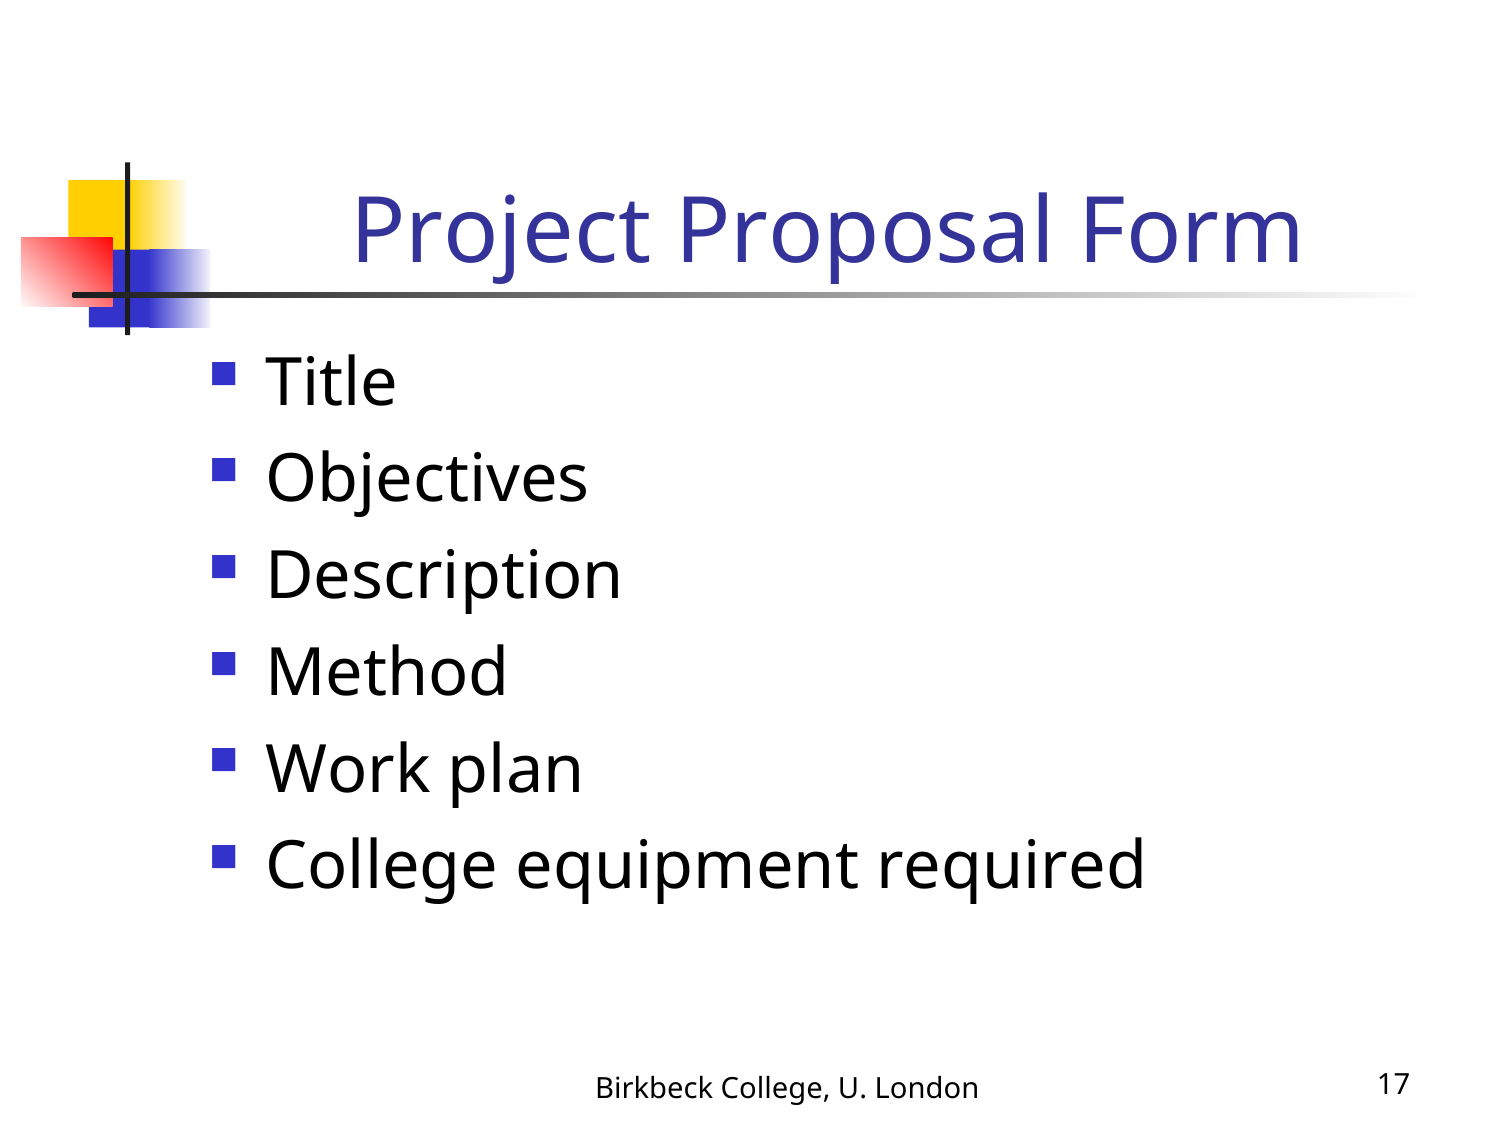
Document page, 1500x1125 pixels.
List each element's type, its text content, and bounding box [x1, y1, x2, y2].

text_box Birkbeck College, U. London [549, 1037, 1026, 1113]
title Project Proposal Form [188, 101, 1468, 289]
list Title Objectives Description Method Work plan College equipment required [193, 330, 1469, 941]
text_box <number> [1112, 1037, 1426, 1113]
